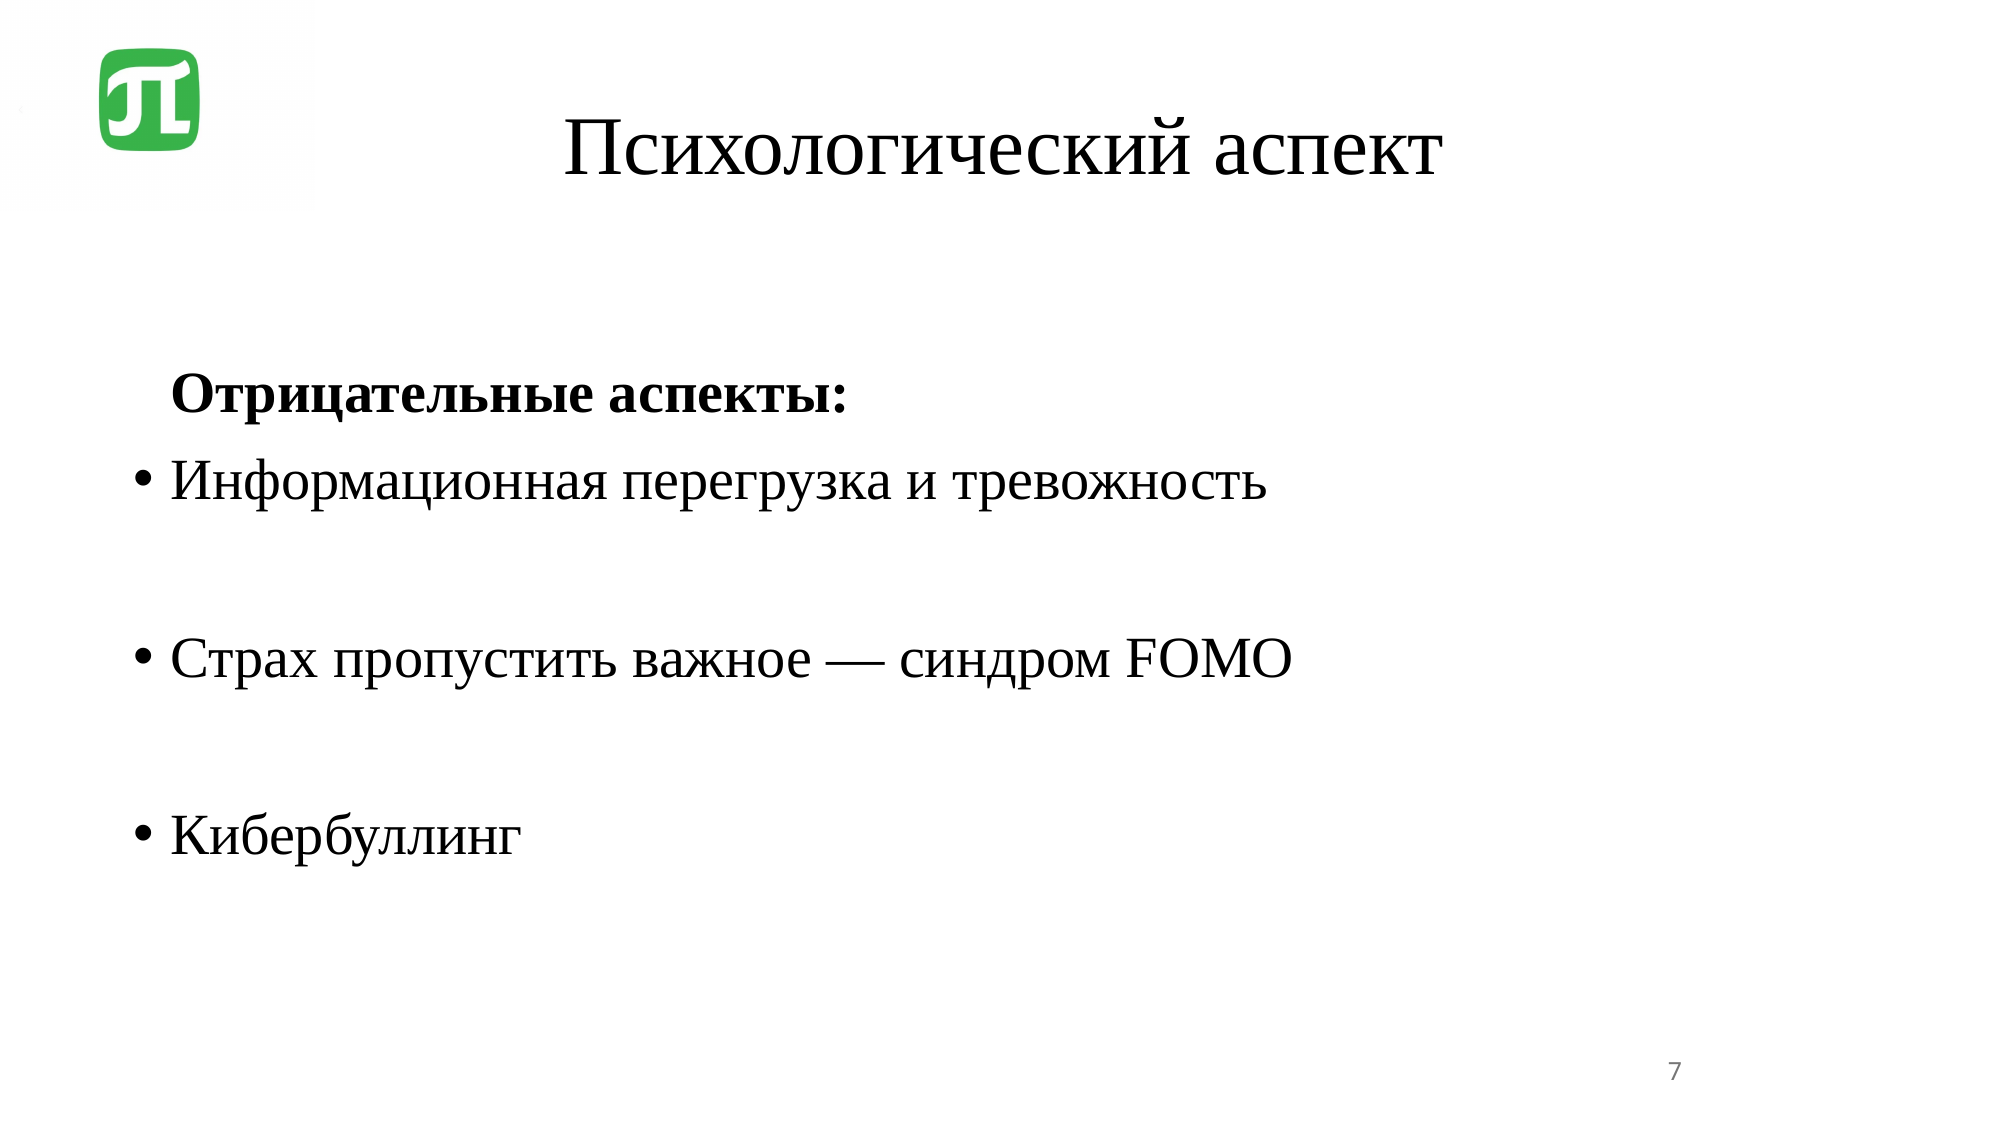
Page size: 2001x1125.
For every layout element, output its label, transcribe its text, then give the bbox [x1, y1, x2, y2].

picture [0, 0, 315, 211]
list Отрицательные аспекты: Информационная перегрузка и тревожность Страх пропустить важное — синдром FOMO Кибербуллинг [118, 354, 1890, 945]
title Психологический аспект [236, 59, 1772, 237]
